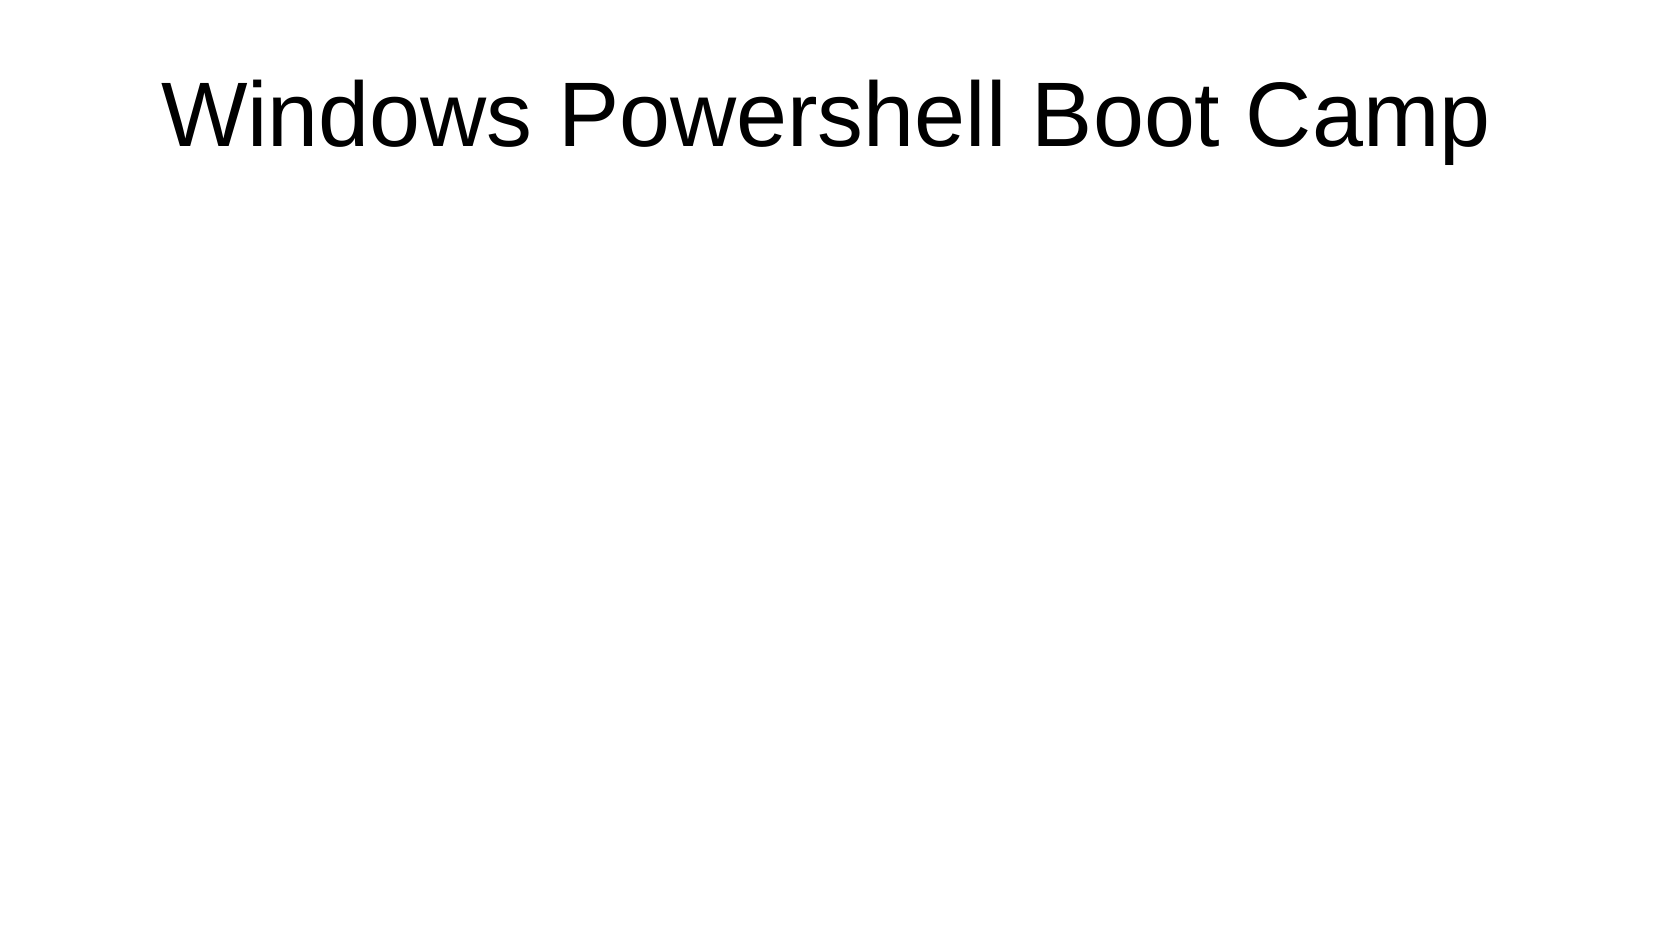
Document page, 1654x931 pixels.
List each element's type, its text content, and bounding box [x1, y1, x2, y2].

title Windows Powershell Boot Camp [82, 37, 1571, 193]
